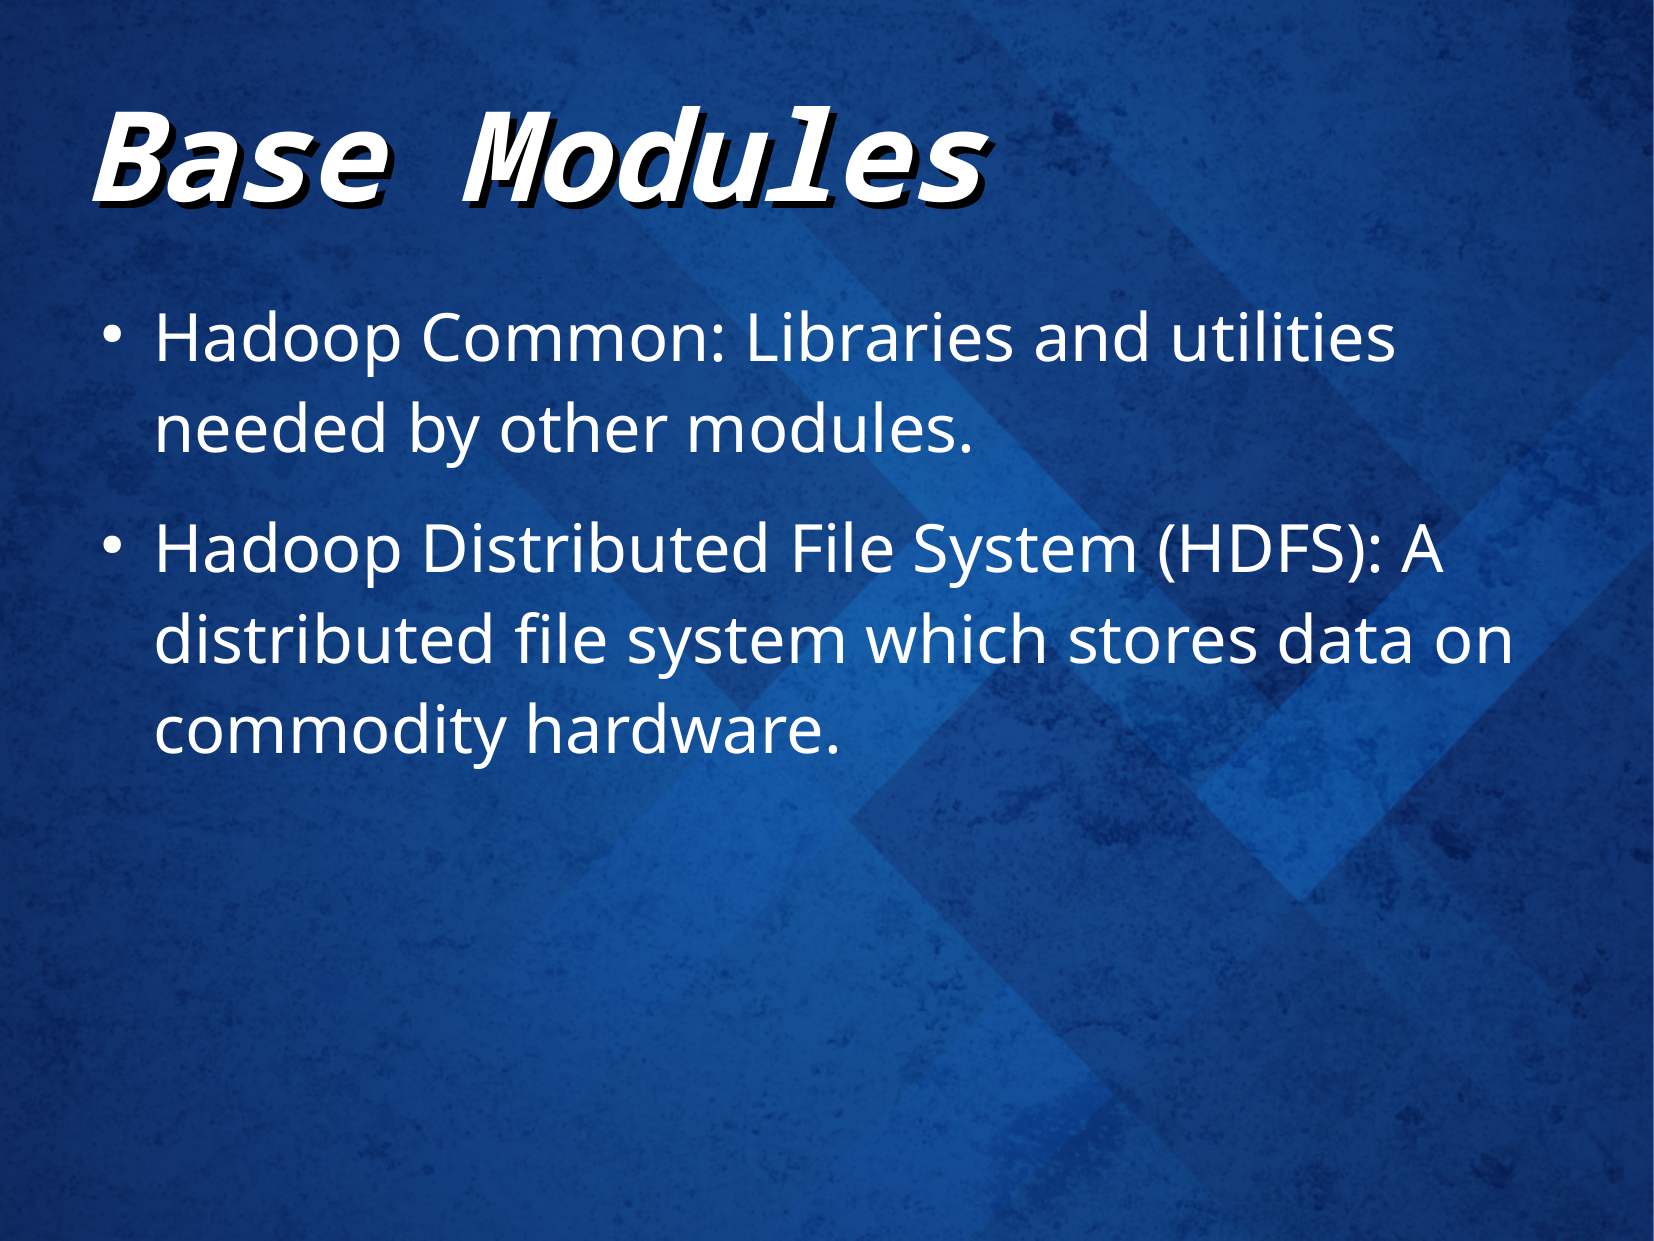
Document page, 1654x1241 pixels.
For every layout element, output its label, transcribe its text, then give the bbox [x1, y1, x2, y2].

title Base Modules [82, 49, 1571, 257]
list Hadoop Common: Libraries and utilities needed by other modules. Hadoop Distributed File System (HDFS): A distributed file system which stores data on commodity hardware. [82, 290, 1538, 1010]
picture [0, 0, 1654, 1241]
